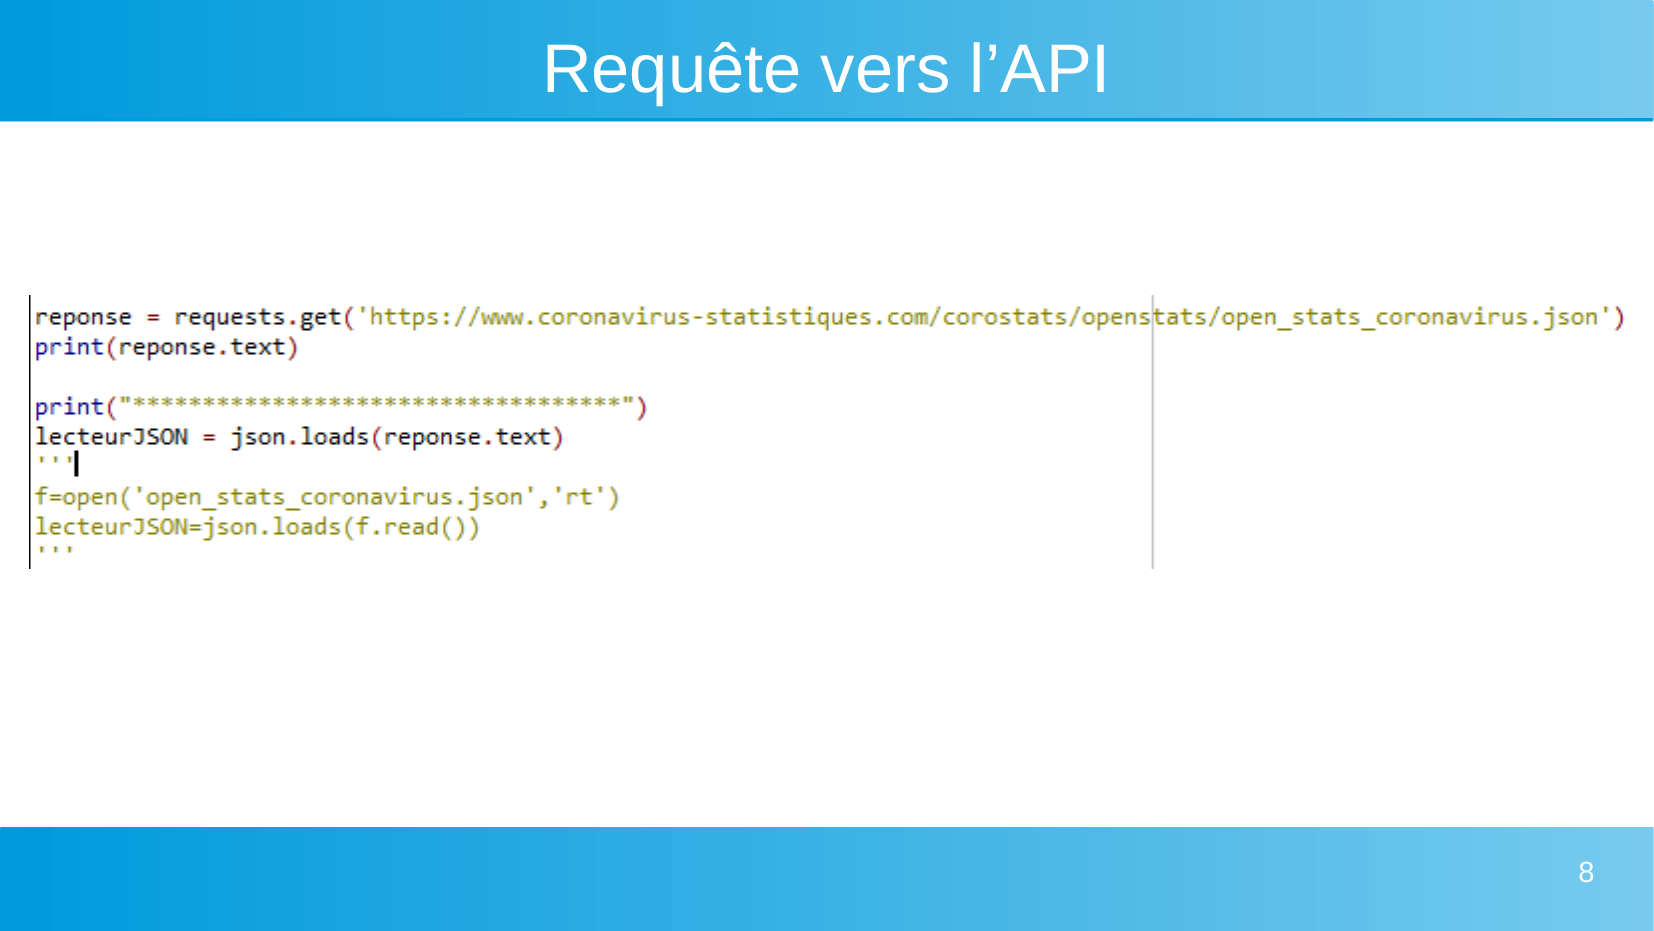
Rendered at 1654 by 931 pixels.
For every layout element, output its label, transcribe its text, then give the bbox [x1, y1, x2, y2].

picture [29, 295, 1641, 569]
title Requête vers l’API [59, 29, 1595, 108]
